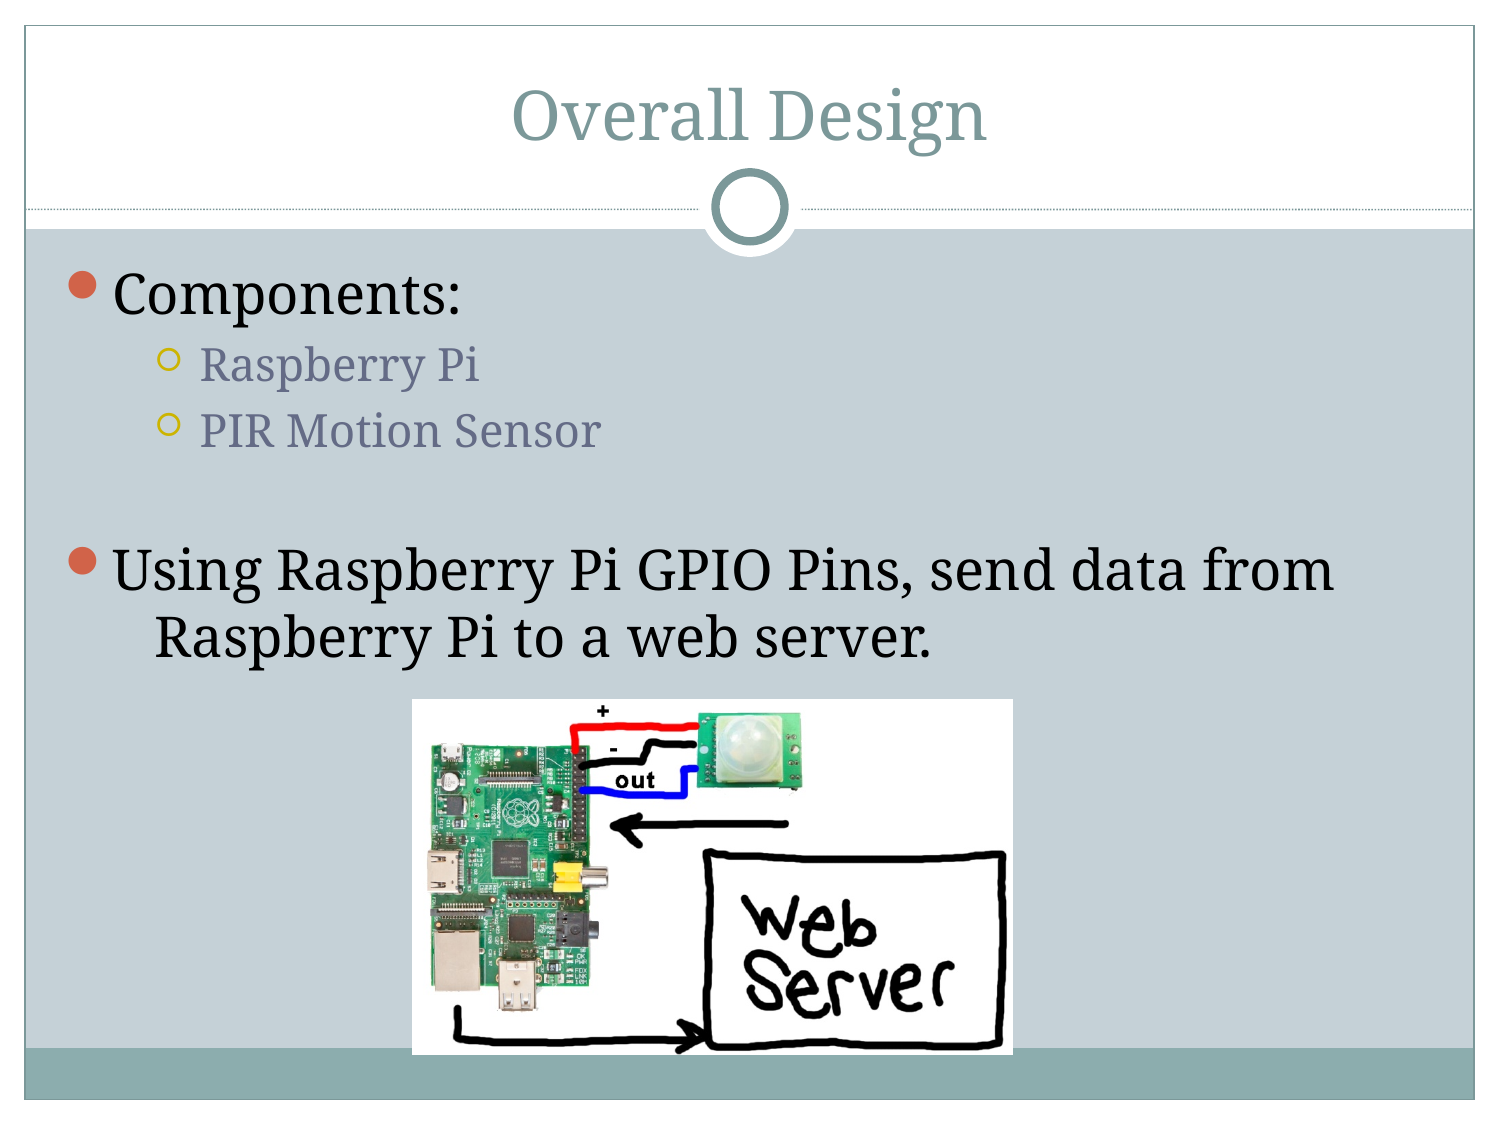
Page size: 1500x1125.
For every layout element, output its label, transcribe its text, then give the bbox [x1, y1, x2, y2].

title Overall Design [49, 37, 1450, 162]
picture [412, 699, 1013, 1055]
list Components: Raspberry Pi PIR Motion Sensor Using Raspberry Pi GPIO Pins, send data from Raspberry Pi to a web server. [49, 250, 1445, 1001]
